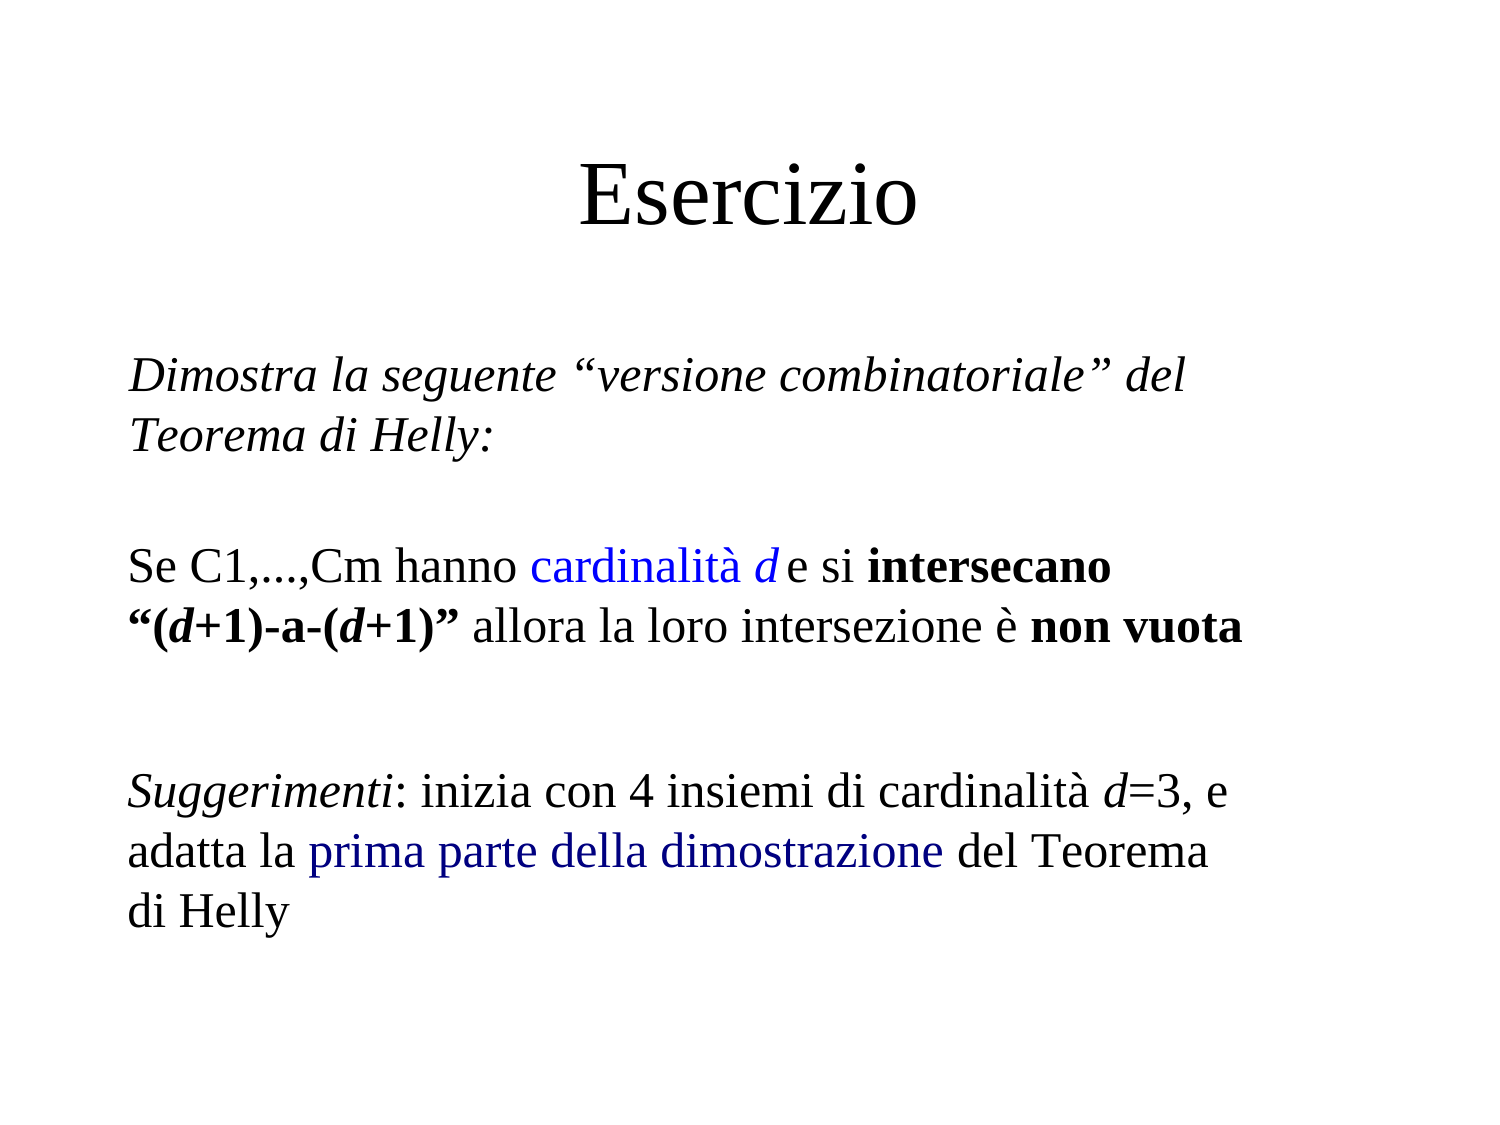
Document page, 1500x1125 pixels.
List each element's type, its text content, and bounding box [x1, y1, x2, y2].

text_box Se C1,...,Cm hanno cardinalità d e si intersecano “(d+1)-a-(d+1)” allora la loro intersezione è non vuota [112, 525, 1276, 660]
text_box Suggerimenti: inizia con 4 insiemi di cardinalità d=3, e adatta la prima parte della dimostrazione del Teorema di Helly [112, 750, 1276, 945]
title Esercizio [112, 107, 1387, 280]
text_box Dimostra la seguente “versione combinatoriale” del Teorema di Helly: [114, 334, 1313, 470]
